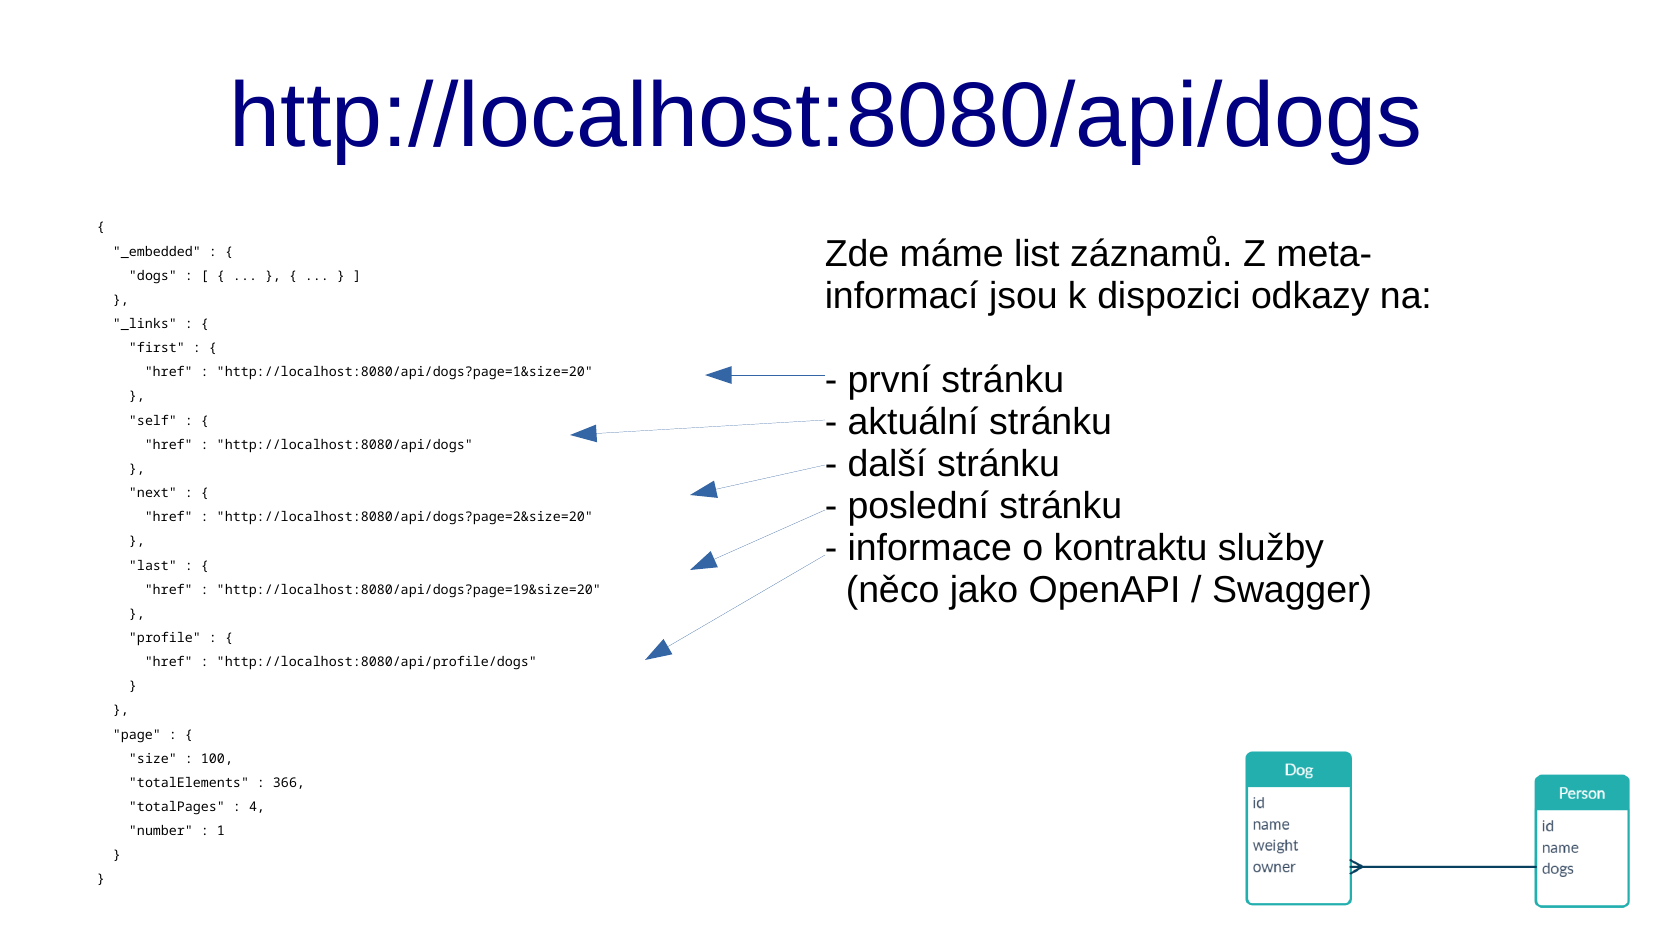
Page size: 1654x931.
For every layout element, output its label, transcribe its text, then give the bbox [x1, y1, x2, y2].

picture [1230, 734, 1654, 928]
text_box Zde máme list záznamů. Z meta-informací jsou k dispozici odkazy na: - první stránku - aktuální stránku - další stránku - poslední stránku - informace o kontraktu služby (něco jako OpenAPI / Swagger) [810, 225, 1471, 618]
list { "_embedded" : { "dogs" : [ { ... }, { ... } ] }, "_links" : { "first" : { "href" : "http://localhost:8080/api/dogs?page=1&size=20" }, "self" : { "href" : "http://localhost:8080/api/dogs" }, "next" : { "href" : "http://localhost:8080/api/dogs?page=2&size=20" }, "last" : { "href" : "http://localhost:8080/api/dogs?page=19&size=20" }, "profile" : { "href" : "http://localhost:8080/api/profile/dogs" } }, "page" : { "size" : 100, "totalElements" : 366, "totalPages" : 4, "number" : 1 } } [82, 217, 1571, 916]
title http://localhost:8080/api/dogs [82, 37, 1571, 193]
